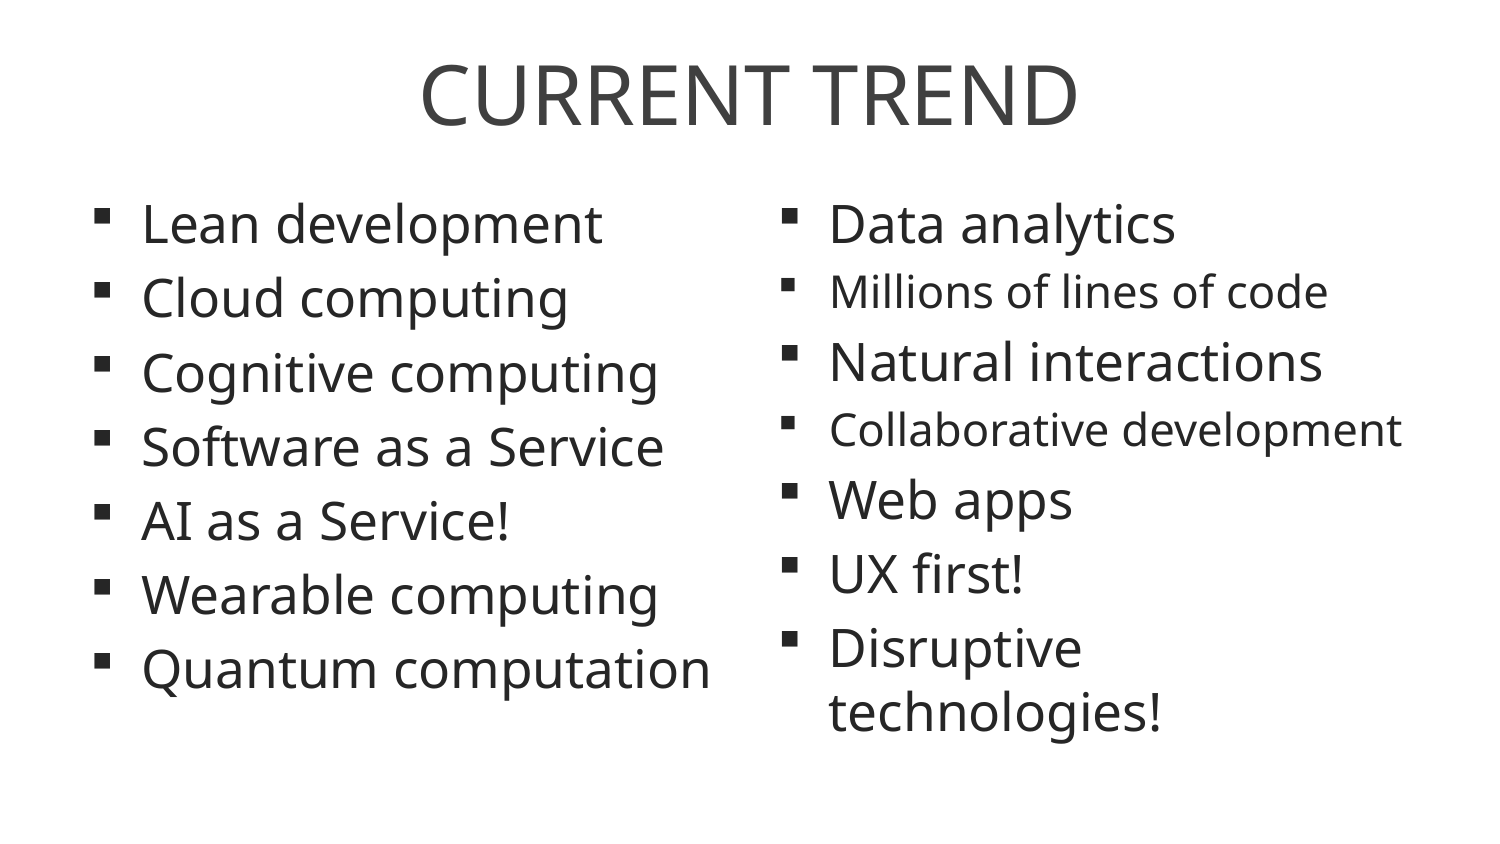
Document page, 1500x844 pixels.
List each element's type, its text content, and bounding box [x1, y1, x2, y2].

title CURRENT TREND [75, 21, 1425, 162]
list Data analytics Millions of lines of code Natural interactions Collaborative development Web apps UX first! Disruptive technologies! [762, 183, 1425, 757]
list Lean development Cloud computing Cognitive computing Software as a Service AI as a Service! Wearable computing Quantum computation [75, 183, 738, 757]
